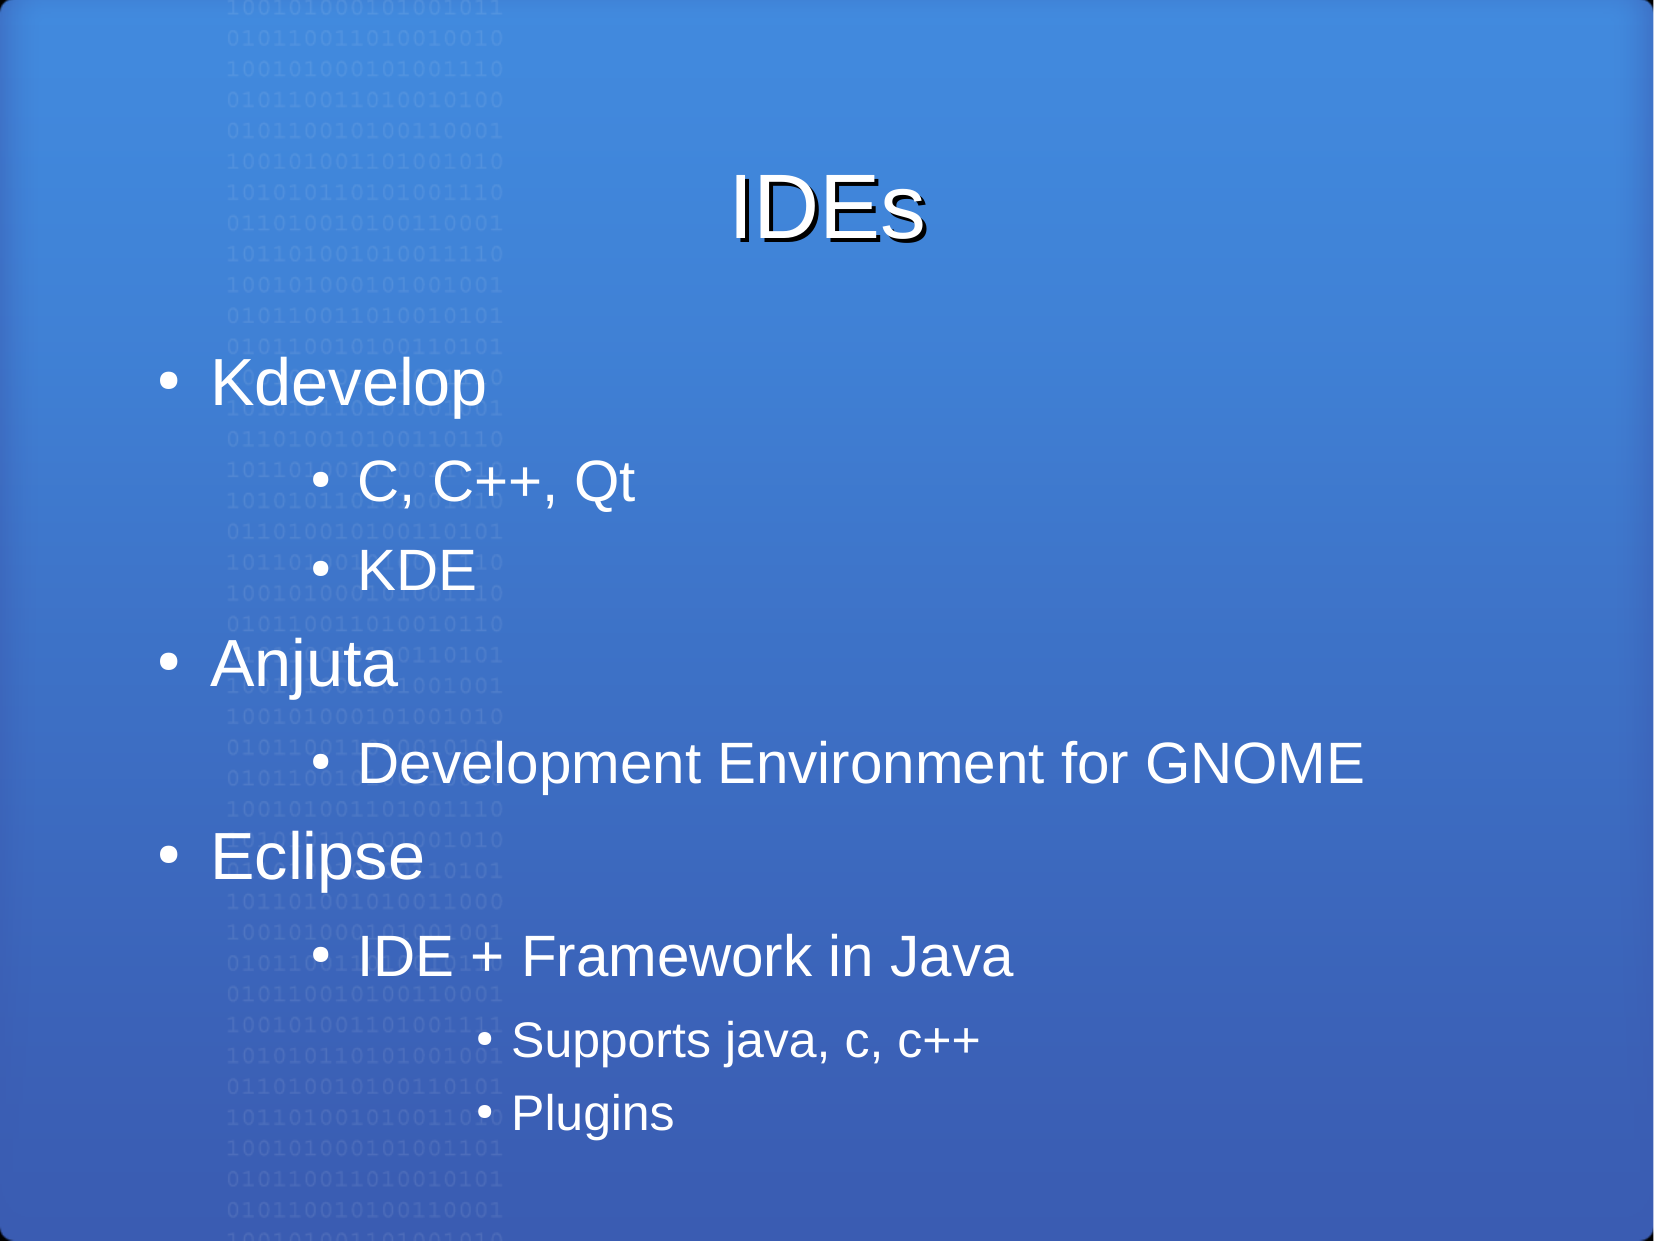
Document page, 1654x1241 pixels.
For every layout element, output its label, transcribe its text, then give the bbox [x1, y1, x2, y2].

title IDEs [121, 102, 1534, 311]
list Kdevelop C, C++, Qt KDE Anjuta Development Environment for GNOME Eclipse IDE + Framework in Java Supports java, c, c++ Plugins [121, 344, 1534, 1142]
picture [0, 0, 1654, 1241]
